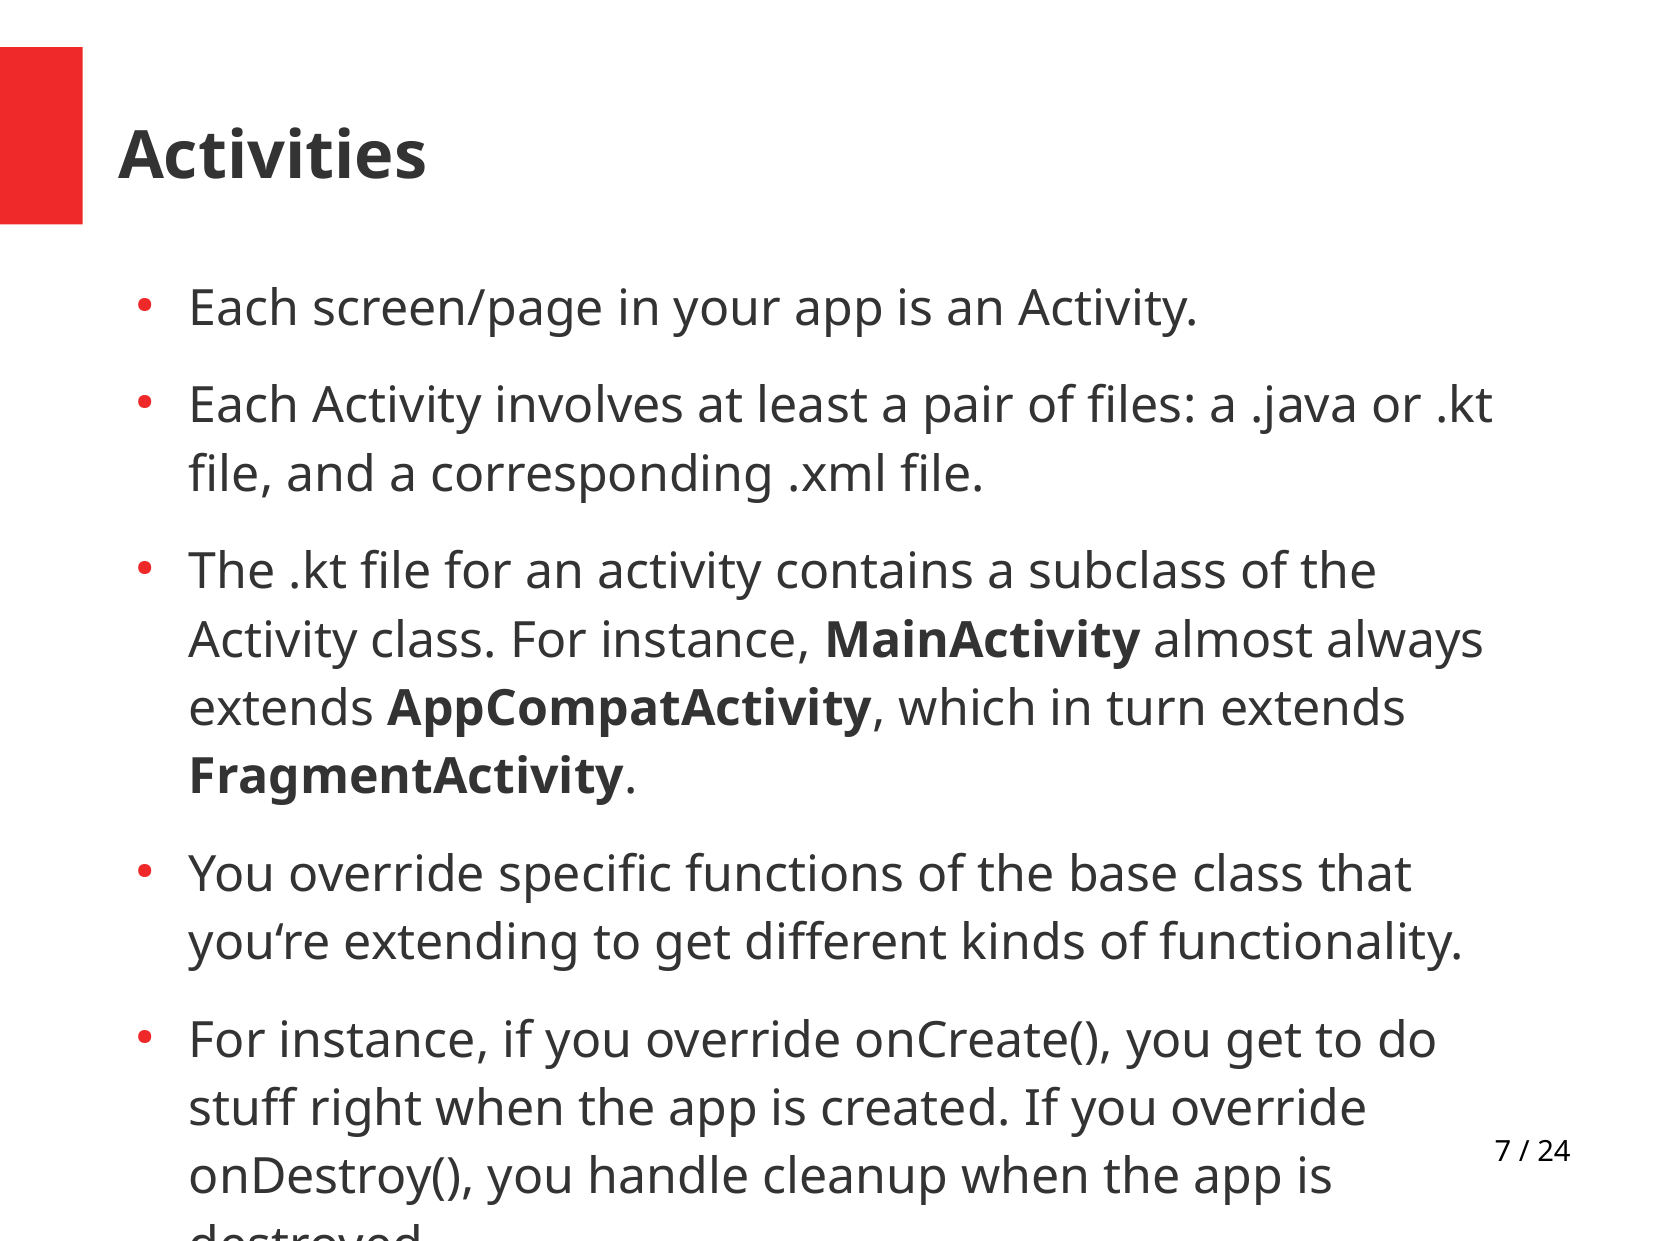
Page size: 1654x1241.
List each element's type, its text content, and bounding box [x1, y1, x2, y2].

title Activities [118, 49, 1571, 257]
list Each screen/page in your app is an Activity. Each Activity involves at least a pair of files: a .java or .kt file, and a corresponding .xml file. The .kt file for an activity contains a subclass of the Activity class. For instance, MainActivity almost always extends AppCompatActivity, which in turn extends FragmentActivity. You override specific functions of the base class that you‘re extending to get different kinds of functionality. For instance, if you override onCreate(), you get to do stuff right when the app is created. If you override onDestroy(), you handle cleanup when the app is destroyed. [118, 271, 1536, 991]
